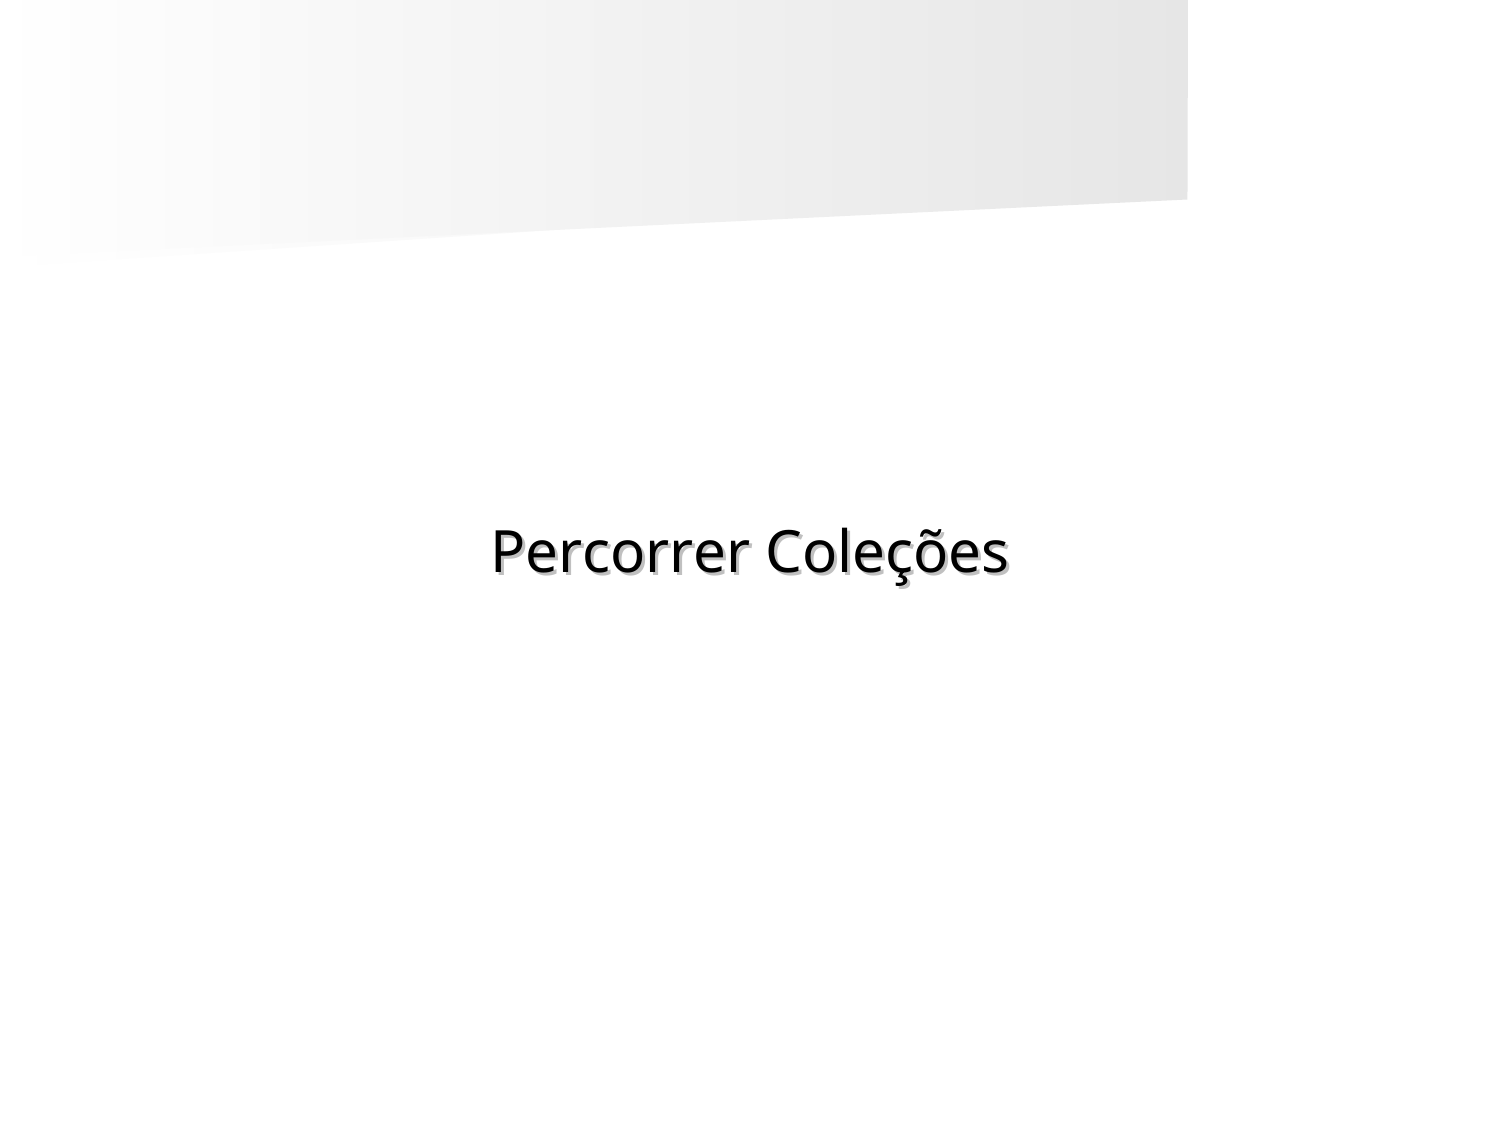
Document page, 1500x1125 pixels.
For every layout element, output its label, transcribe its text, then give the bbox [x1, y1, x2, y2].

title Percorrer Coleções [112, 506, 1388, 592]
